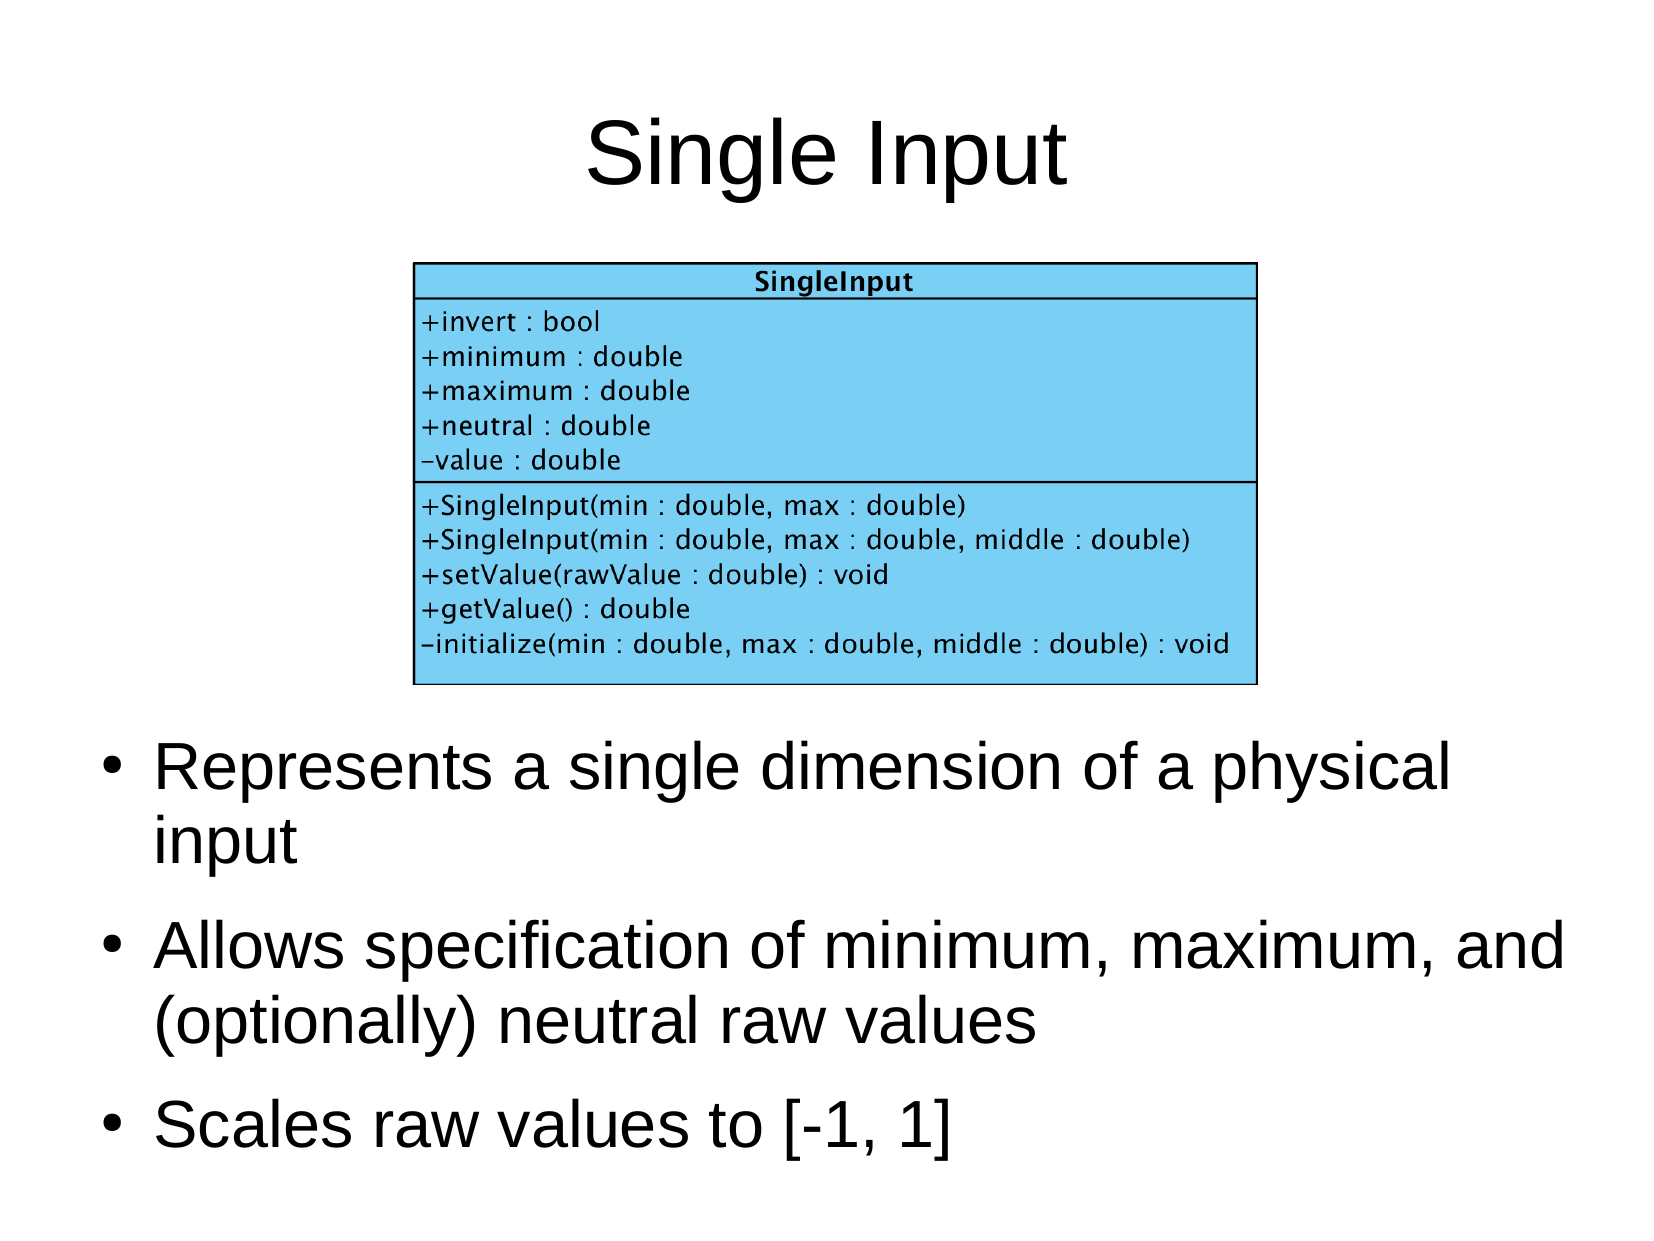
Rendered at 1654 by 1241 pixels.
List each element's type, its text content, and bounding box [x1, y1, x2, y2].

picture [412, 262, 1258, 685]
title Single Input [82, 49, 1571, 257]
list Represents a single dimension of a physical input Allows specification of minimum, maximum, and (optionally) neutral raw values Scales raw values to [-1, 1] [82, 728, 1576, 1162]
